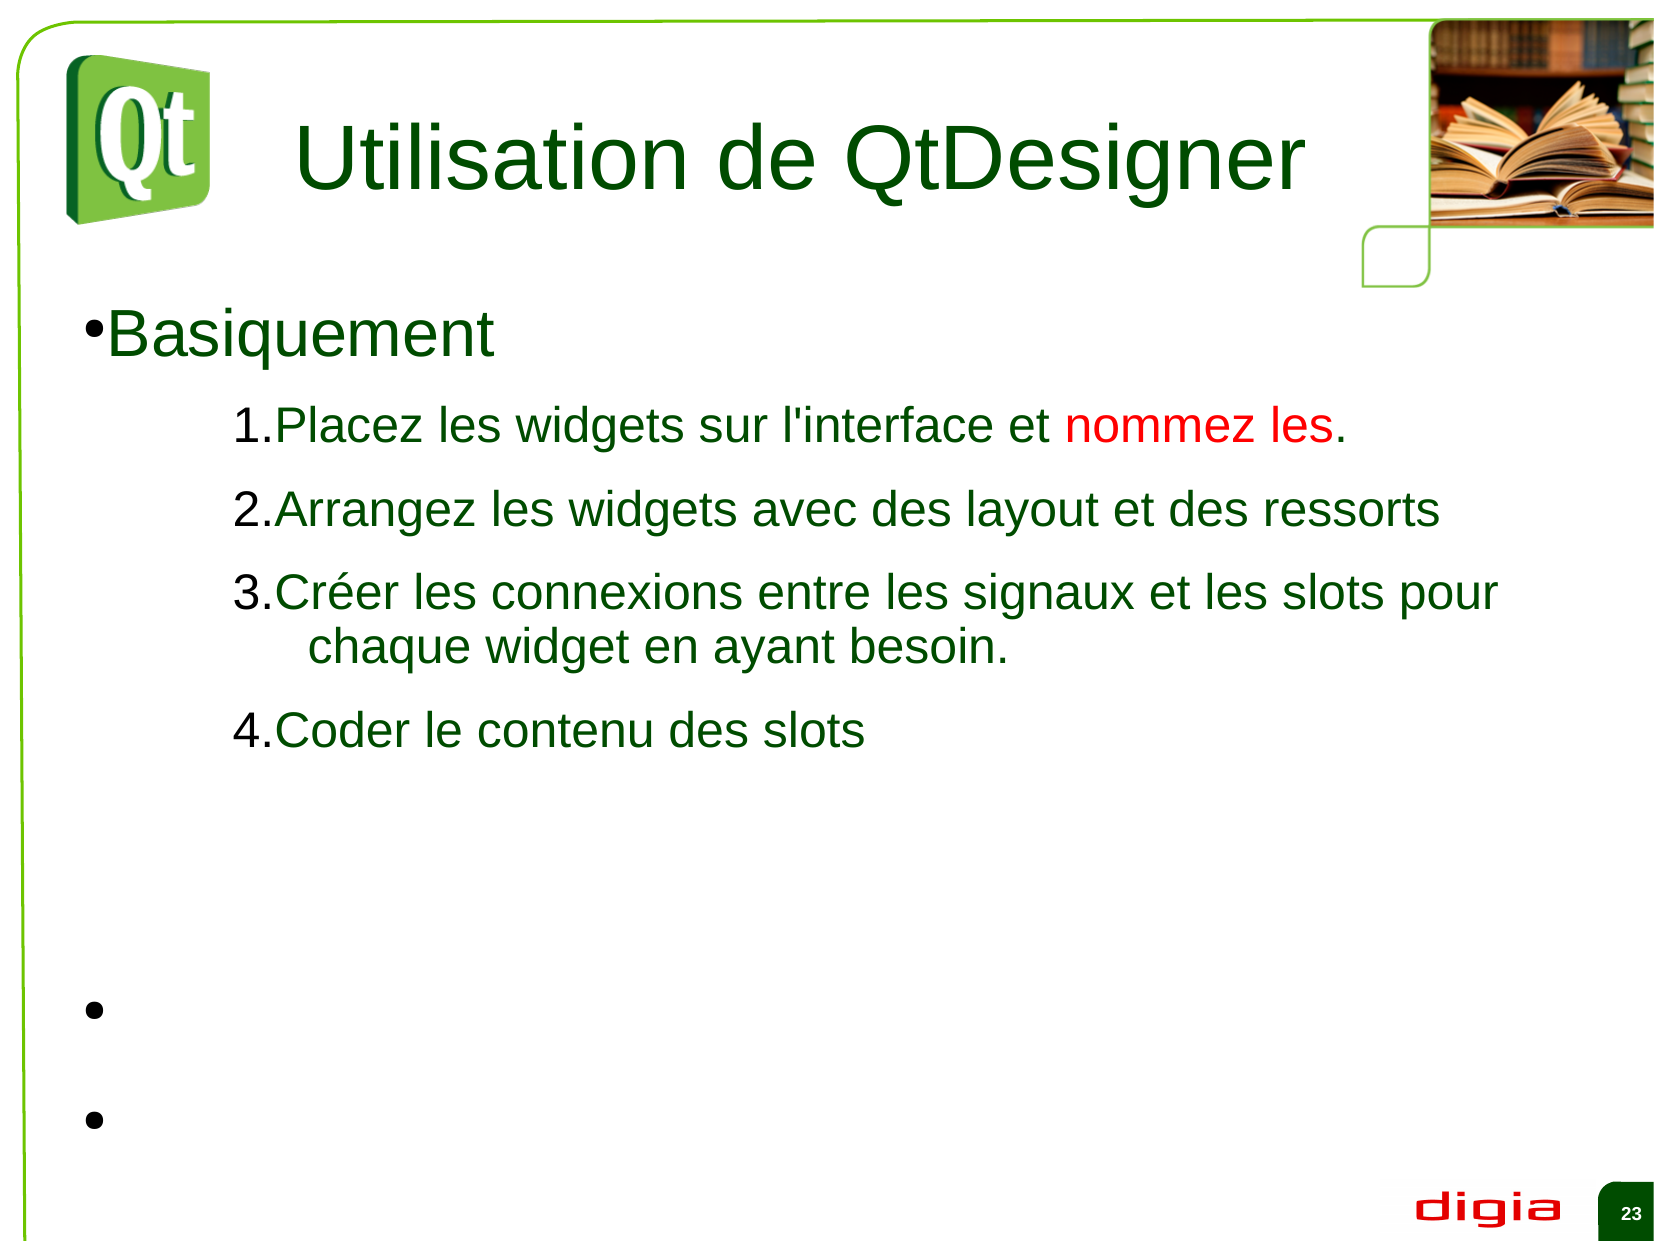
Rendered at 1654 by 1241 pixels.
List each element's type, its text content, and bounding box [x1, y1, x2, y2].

picture [1338, 7, 1654, 308]
title Utilisation de QtDesigner [263, 49, 1338, 257]
list Basiquement Placez les widgets sur l'interface et nommez les. Arrangez les widgets avec des layout et des ressorts Créer les connexions entre les signaux et les slots pour chaque widget en ayant besoin. Coder le contenu des slots [82, 290, 1571, 1115]
